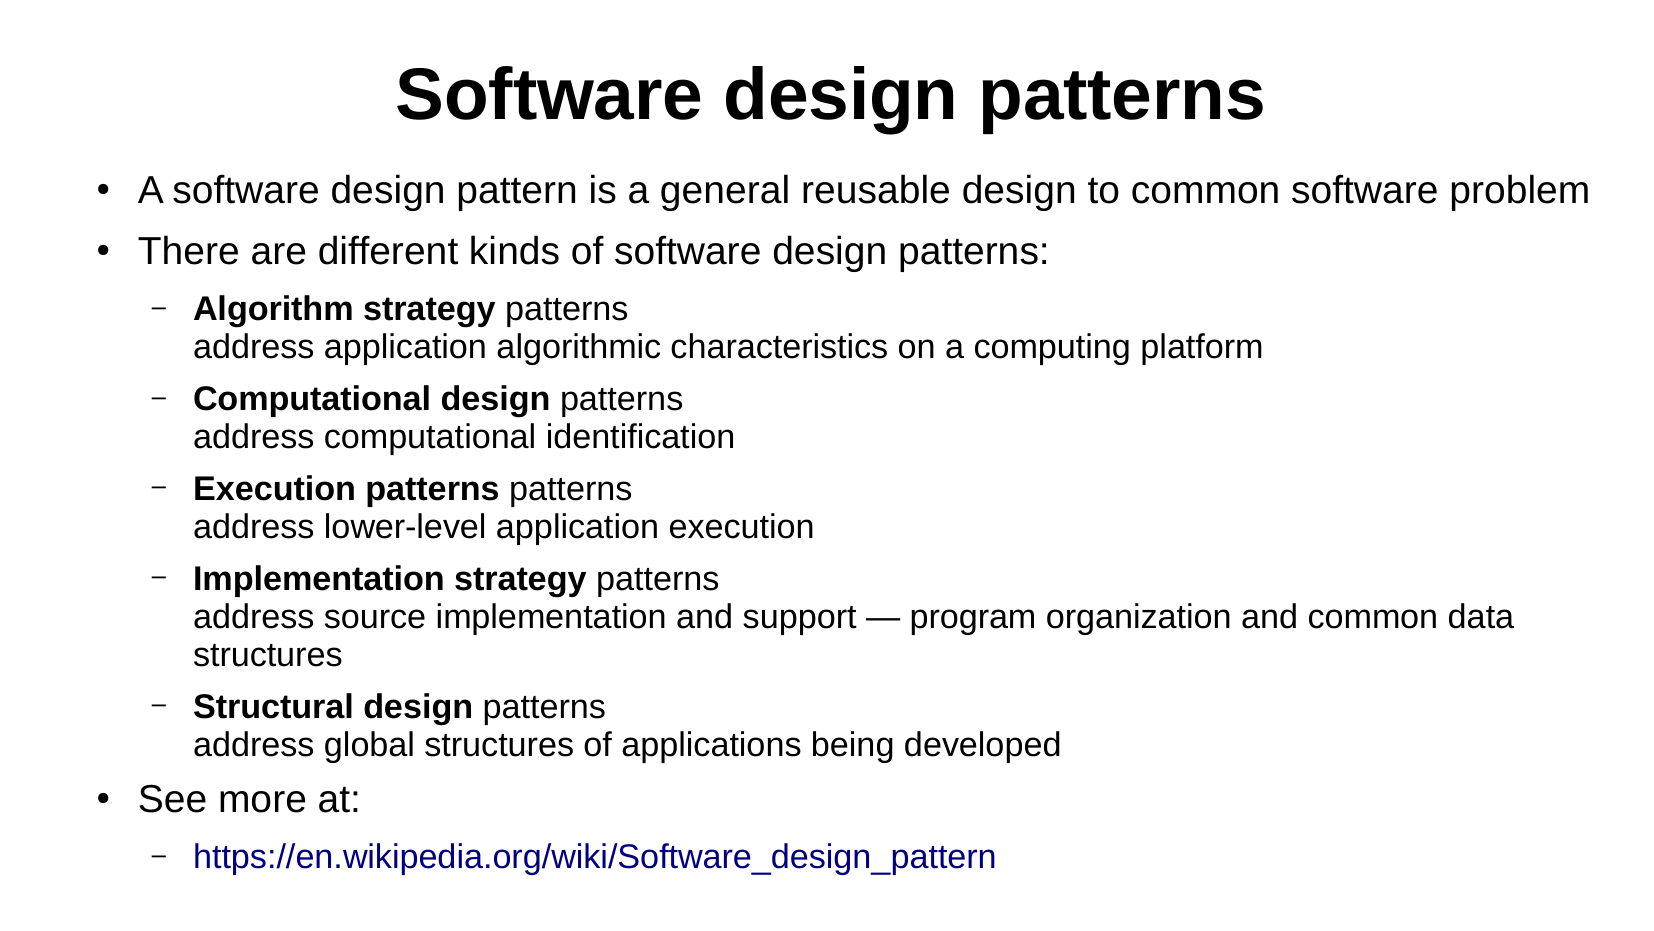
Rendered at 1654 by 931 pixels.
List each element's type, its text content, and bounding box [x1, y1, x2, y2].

title Software design patterns [86, 52, 1576, 135]
list A software design pattern is a general reusable design to common software problem There are different kinds of software design patterns: Algorithm strategy patterns address application algorithmic characteristics on a computing platform Computational design patterns address computational identification Execution patterns patterns address lower-level application execution Implementation strategy patterns address source implementation and support — program organization and common data structures Structural design patterns address global structures of applications being developed See more at: https://en.wikipedia.org/wiki/Software_design_pattern [82, 168, 1621, 878]
